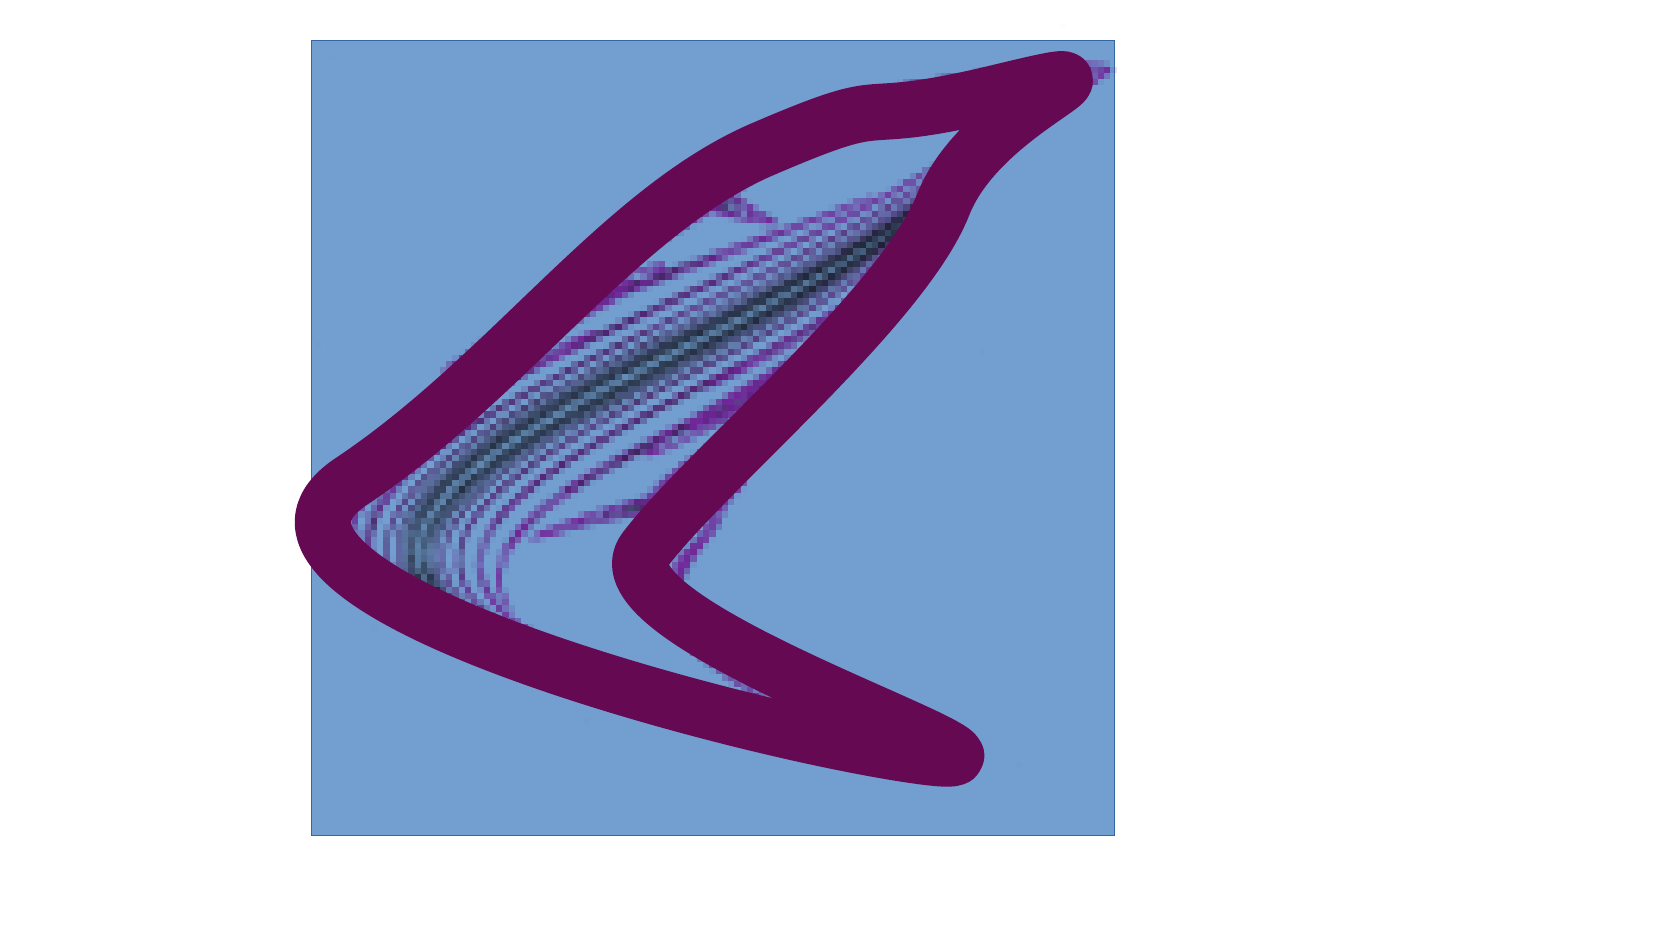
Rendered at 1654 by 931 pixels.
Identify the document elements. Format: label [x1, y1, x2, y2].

picture [315, 17, 1117, 819]
text_box [311, 568, 1115, 836]
text_box [311, 40, 315, 478]
picture [352, 131, 957, 696]
